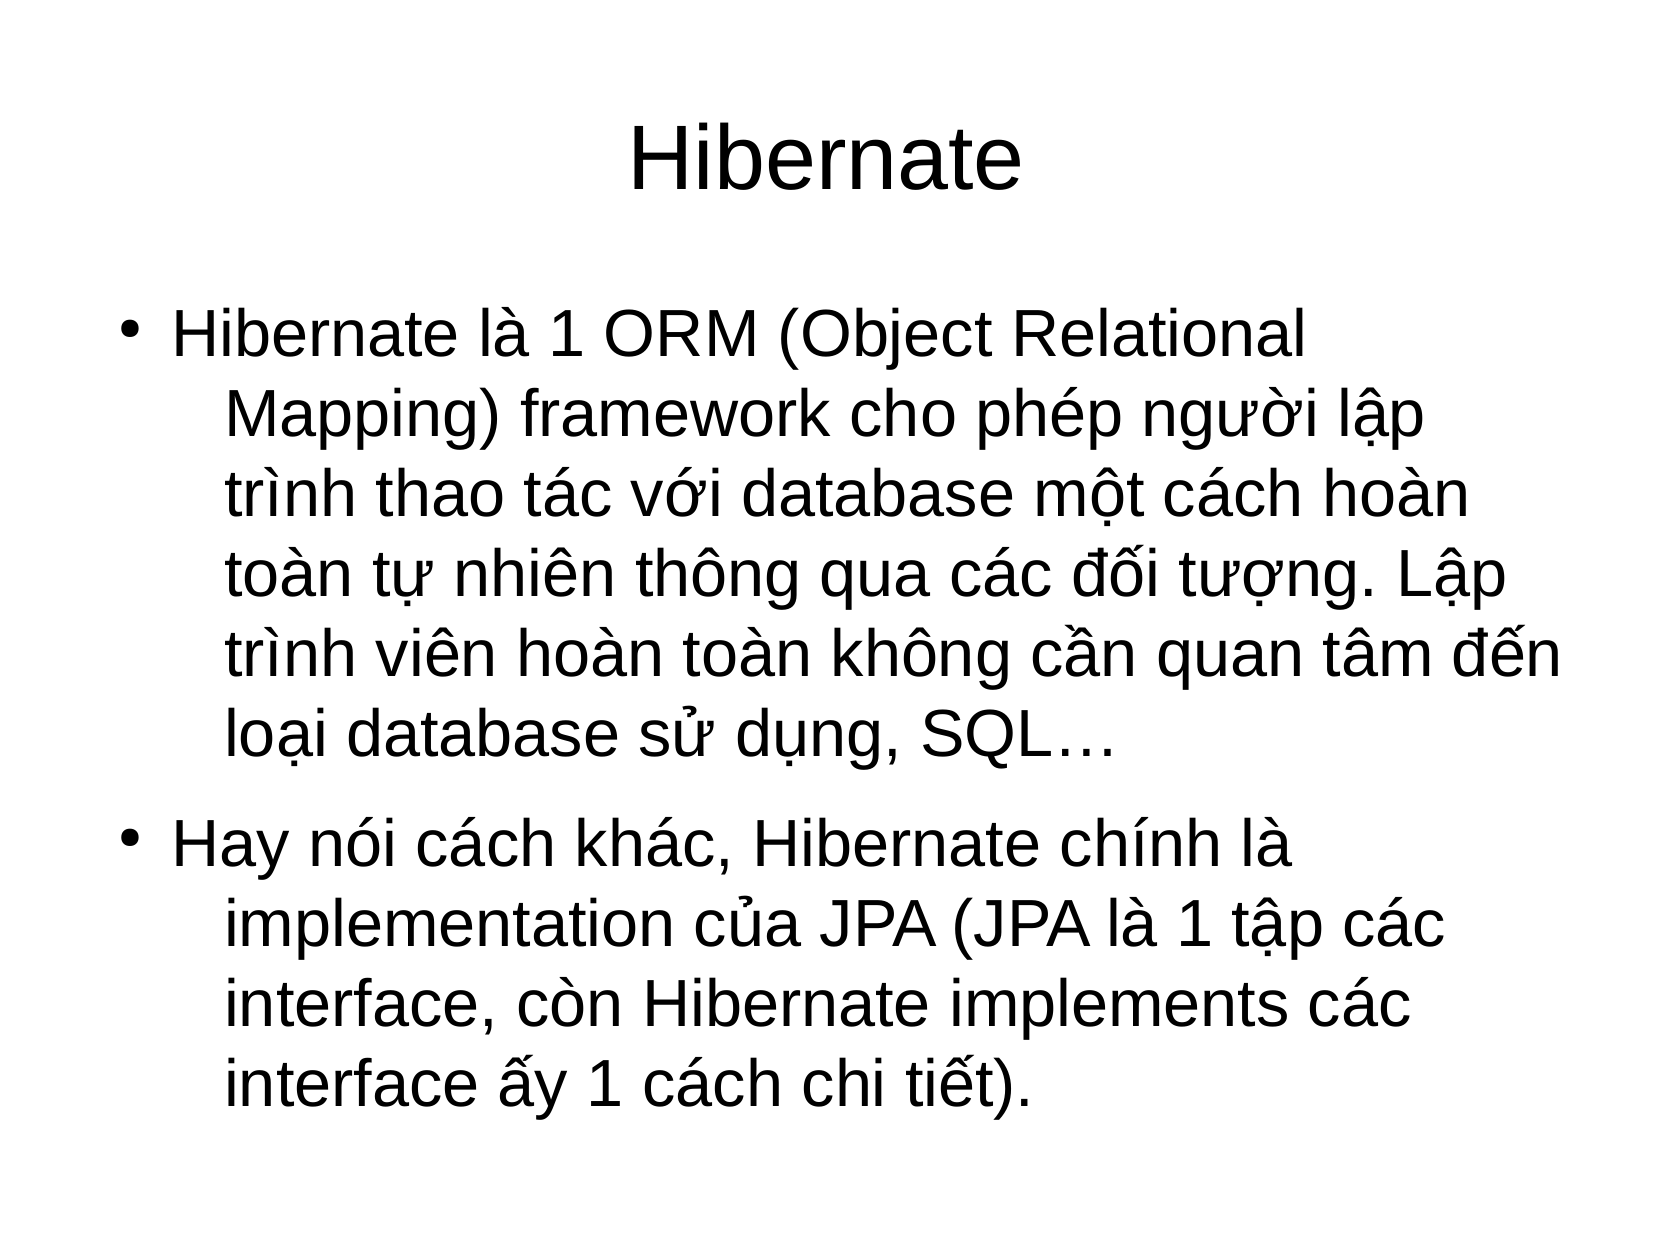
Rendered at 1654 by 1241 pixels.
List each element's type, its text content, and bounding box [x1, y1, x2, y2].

list Hibernate là 1 ORM (Object Relational Mapping) framework cho phép người lập trình thao tác với database một cách hoàn toàn tự nhiên thông qua các đối tượng. Lập trình viên hoàn toàn không cần quan tâm đến loại database sử dụng, SQL… Hay nói cách khác, Hibernate chính là implementation của JPA (JPA là 1 tập các interface, còn Hibernate implements các interface ấy 1 cách chi tiết). [82, 290, 1571, 1109]
title Hibernate [82, 49, 1571, 257]
